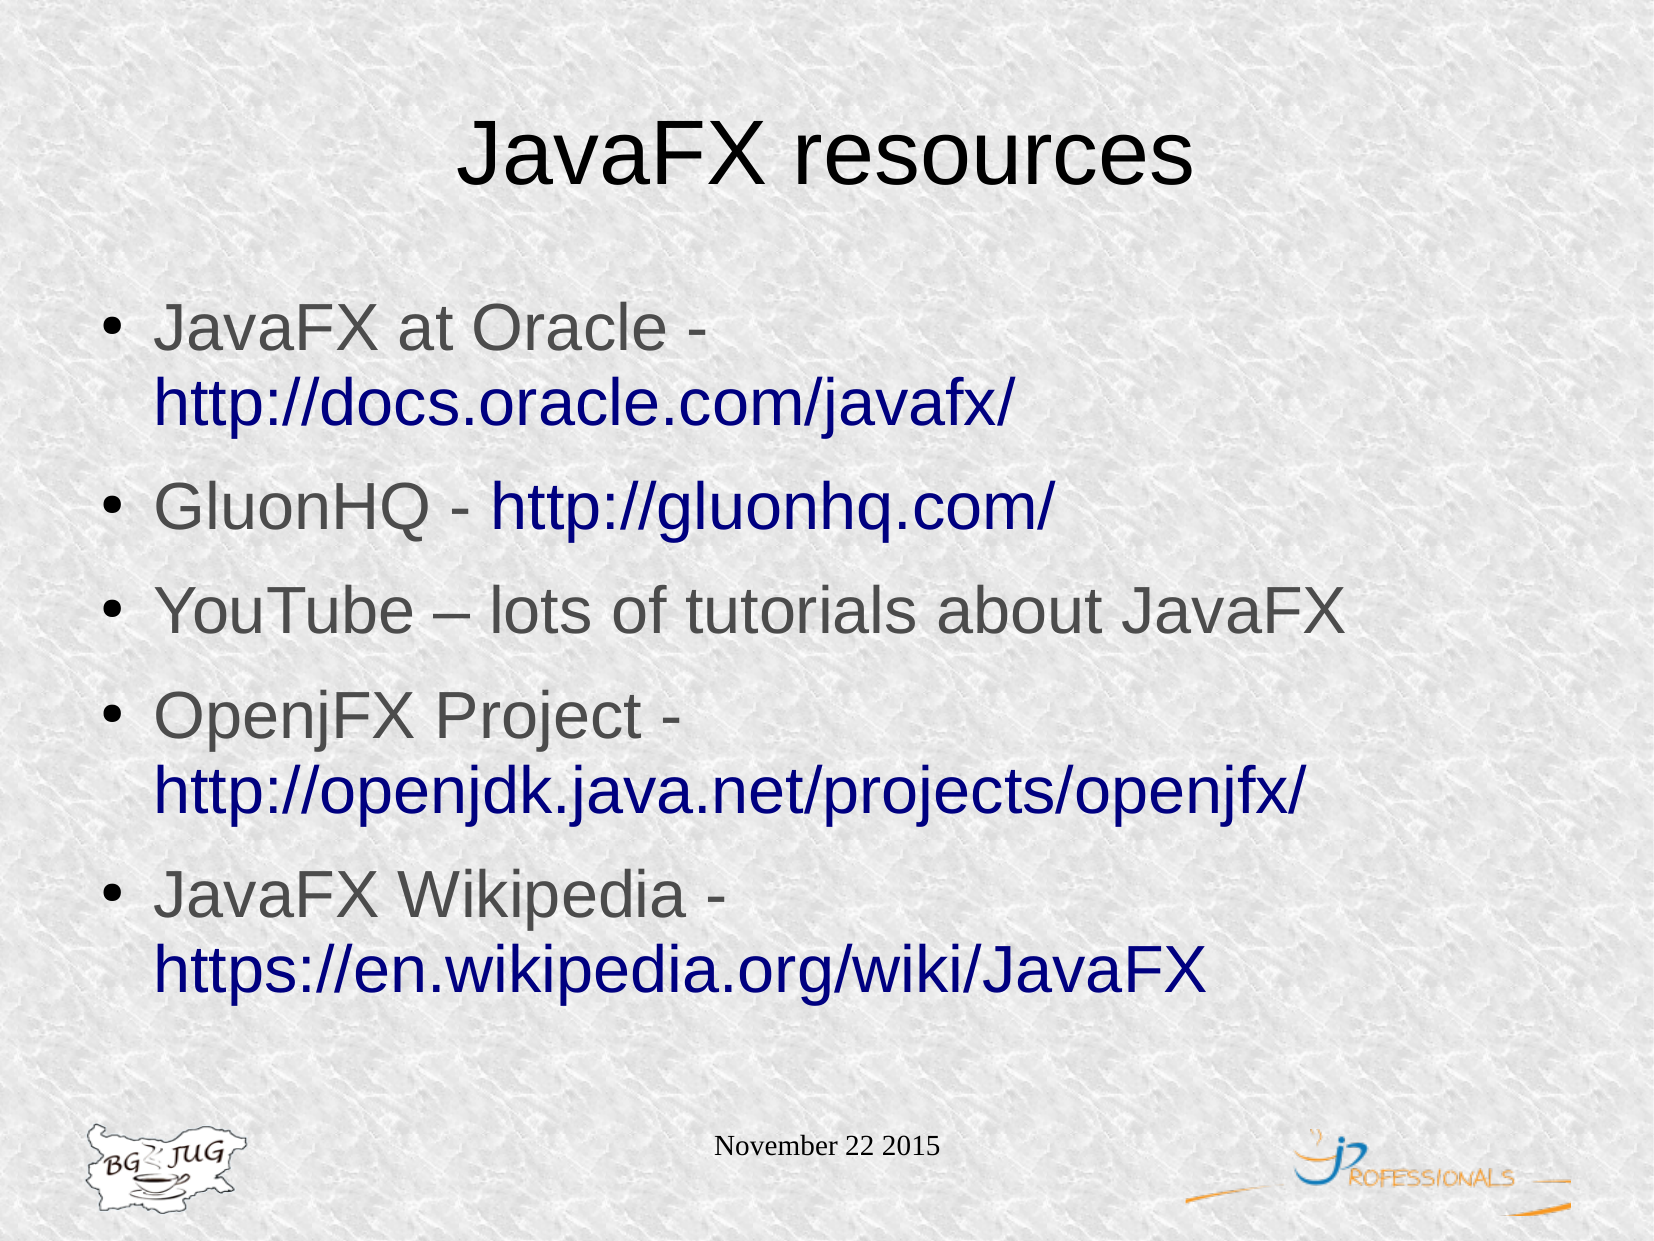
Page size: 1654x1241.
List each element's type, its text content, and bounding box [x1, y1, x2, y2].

title JavaFX resources [82, 49, 1571, 257]
list JavaFX at Oracle - http://docs.oracle.com/javafx/ GluonHQ - http://gluonhq.com/ YouTube – lots of tutorials about JavaFX OpenjFX Project - http://openjdk.java.net/projects/openjfx/ JavaFX Wikipedia - https://en.wikipedia.org/wiki/JavaFX [82, 290, 1571, 1010]
picture [0, 0, 1654, 1241]
